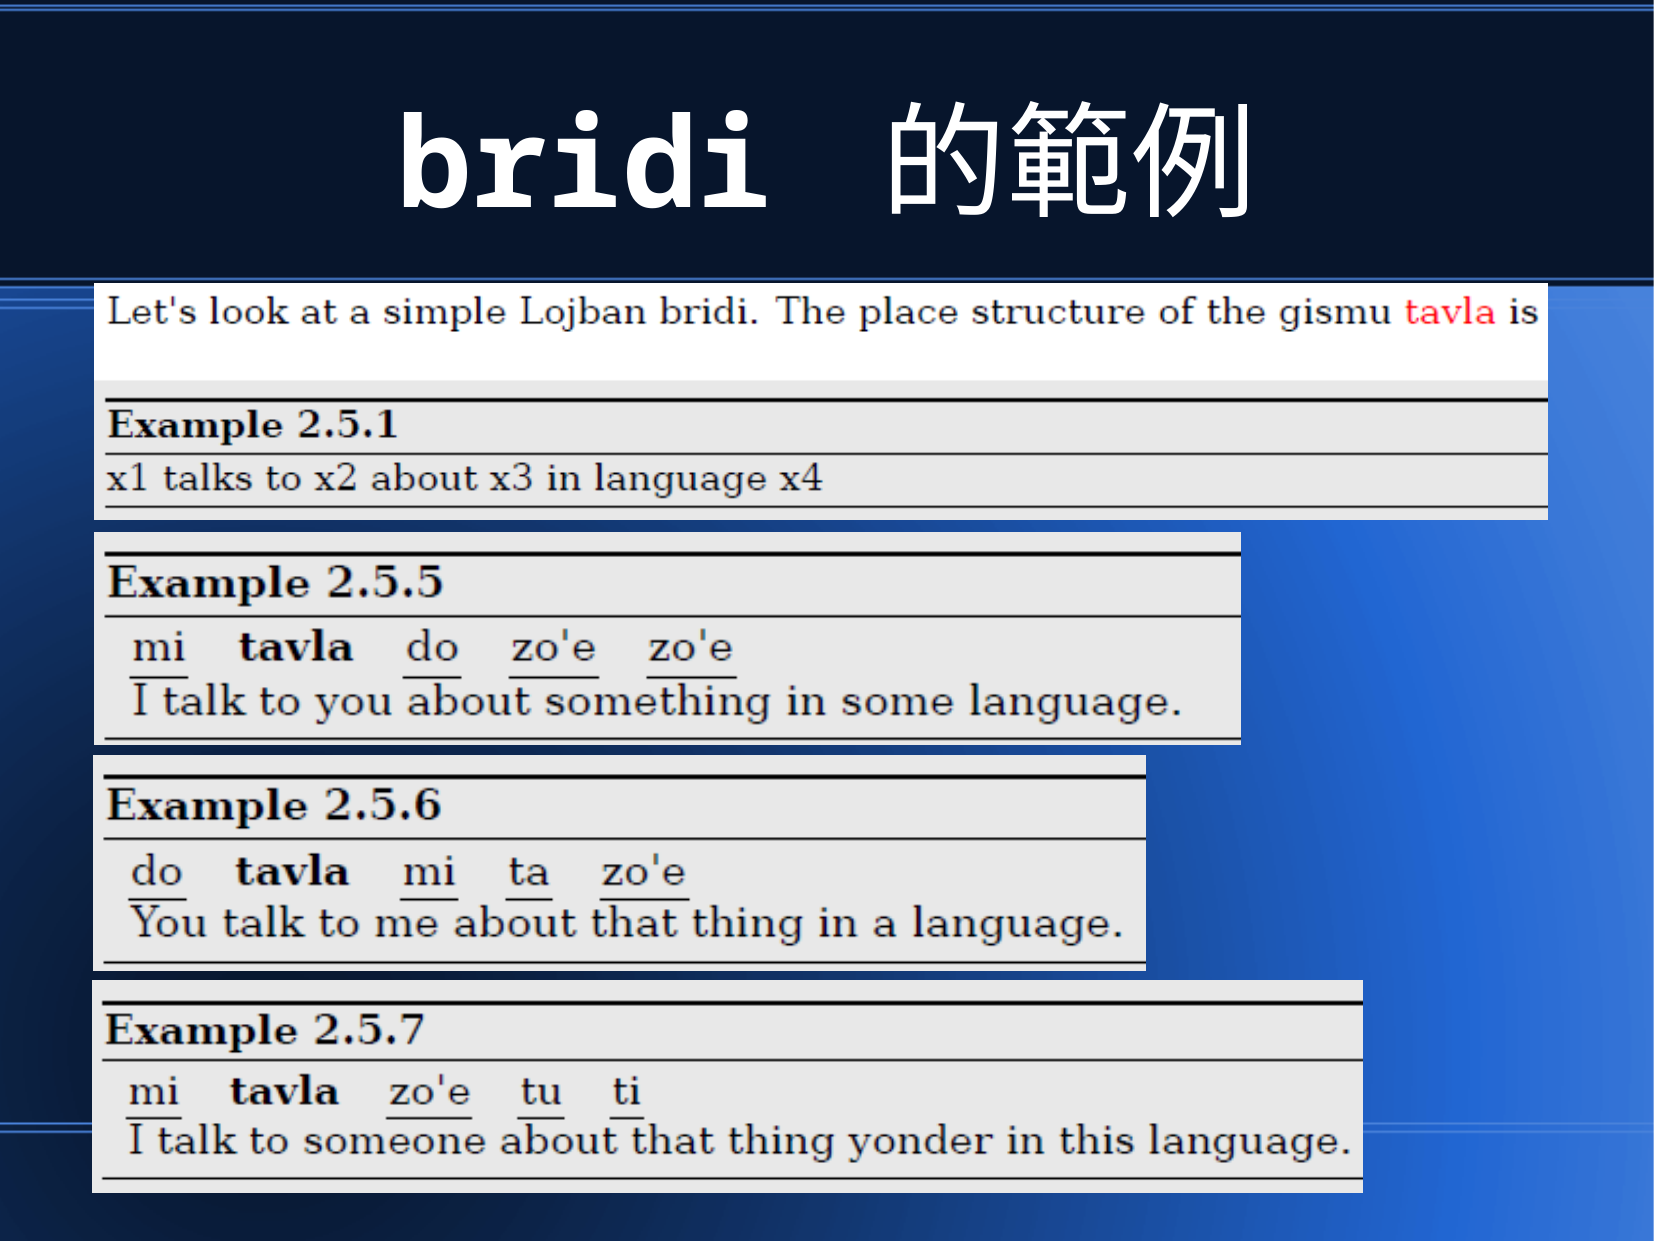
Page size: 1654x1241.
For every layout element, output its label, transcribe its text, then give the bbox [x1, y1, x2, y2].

title bridi 的範例 [82, 49, 1571, 257]
picture [0, 0, 1654, 1241]
